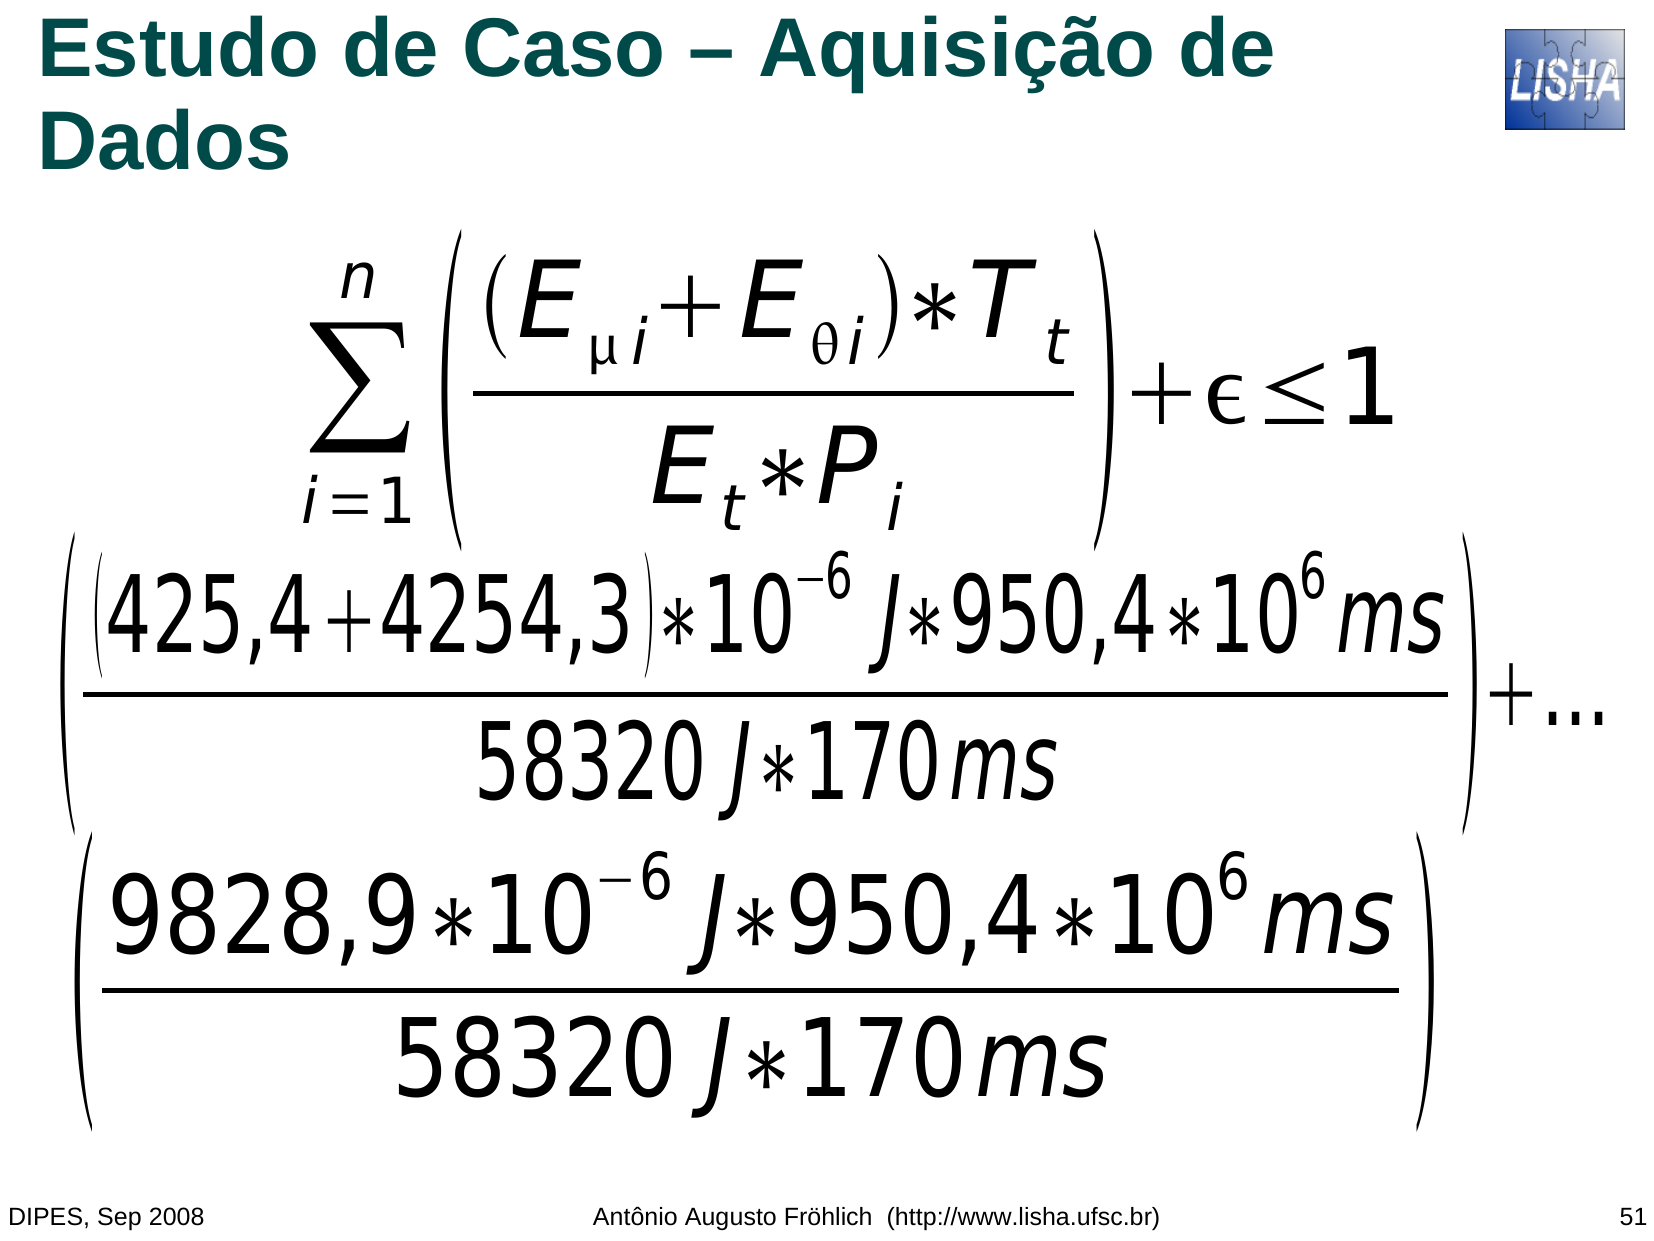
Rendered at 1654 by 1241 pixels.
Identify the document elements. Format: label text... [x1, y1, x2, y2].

chart [37, 225, 1628, 1137]
picture [1505, 29, 1625, 130]
title Estudo de Caso – Aquisição de Dados [37, 0, 1426, 187]
